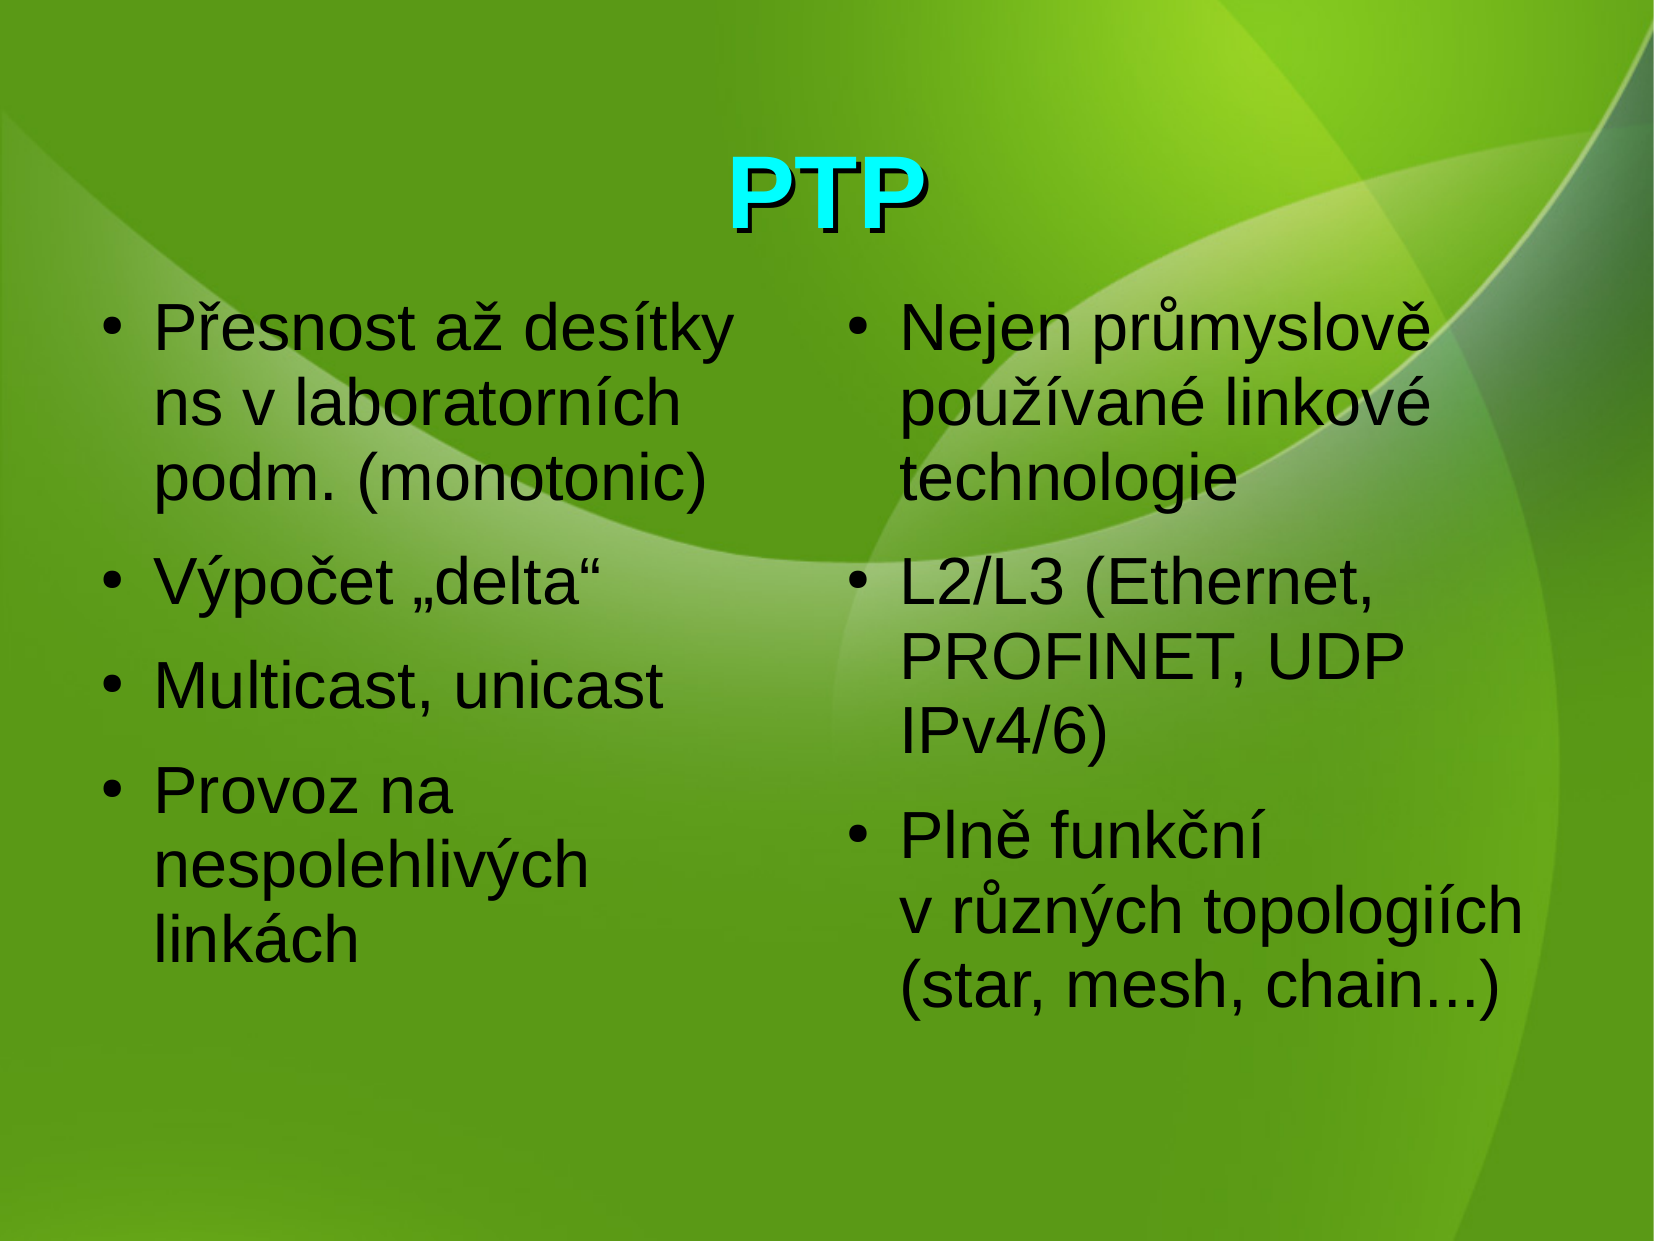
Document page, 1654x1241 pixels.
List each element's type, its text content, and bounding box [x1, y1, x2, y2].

picture [0, 0, 1654, 1241]
title PTP [122, 60, 1531, 326]
list Nejen průmyslově používané linkové technologie L2/L3 (Ethernet, PROFINET, UDP IPv4/6) Plně funkční v různých topologiích (star, mesh, chain...) [828, 290, 1539, 1128]
list Přesnost až desítky ns v laboratorních podm. (monotonic) Výpočet „delta“ Multicast, unicast Provoz na nespolehlivých linkách [82, 290, 793, 1079]
